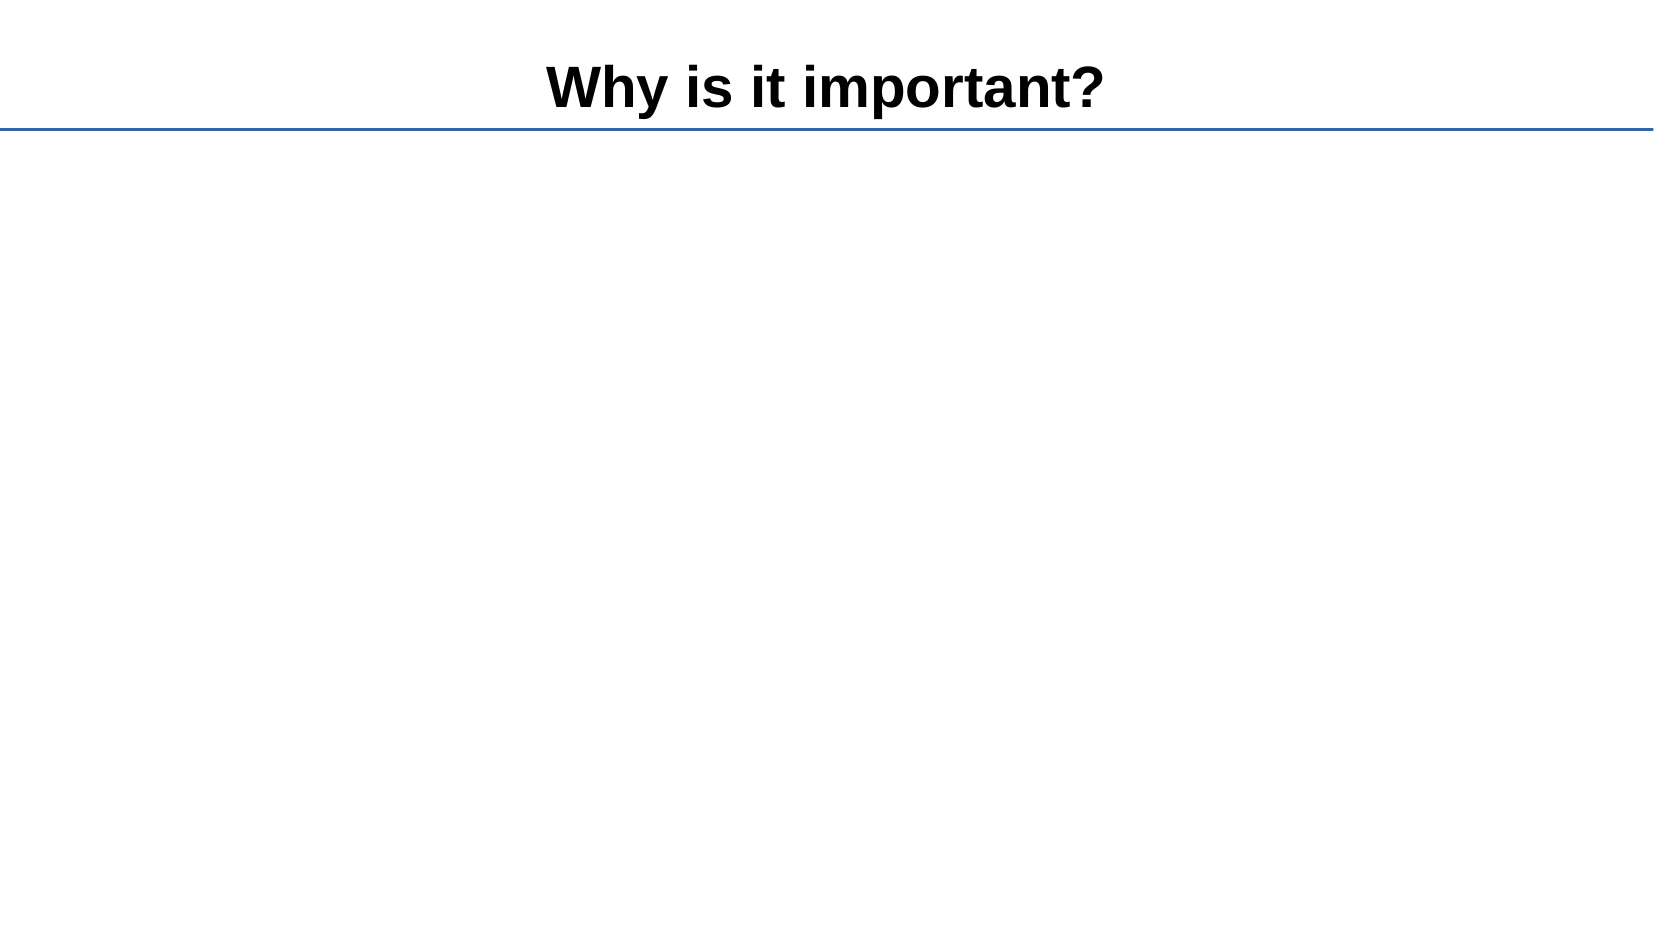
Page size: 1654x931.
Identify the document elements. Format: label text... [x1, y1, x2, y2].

text_box Why is it important? [466, 47, 1188, 128]
